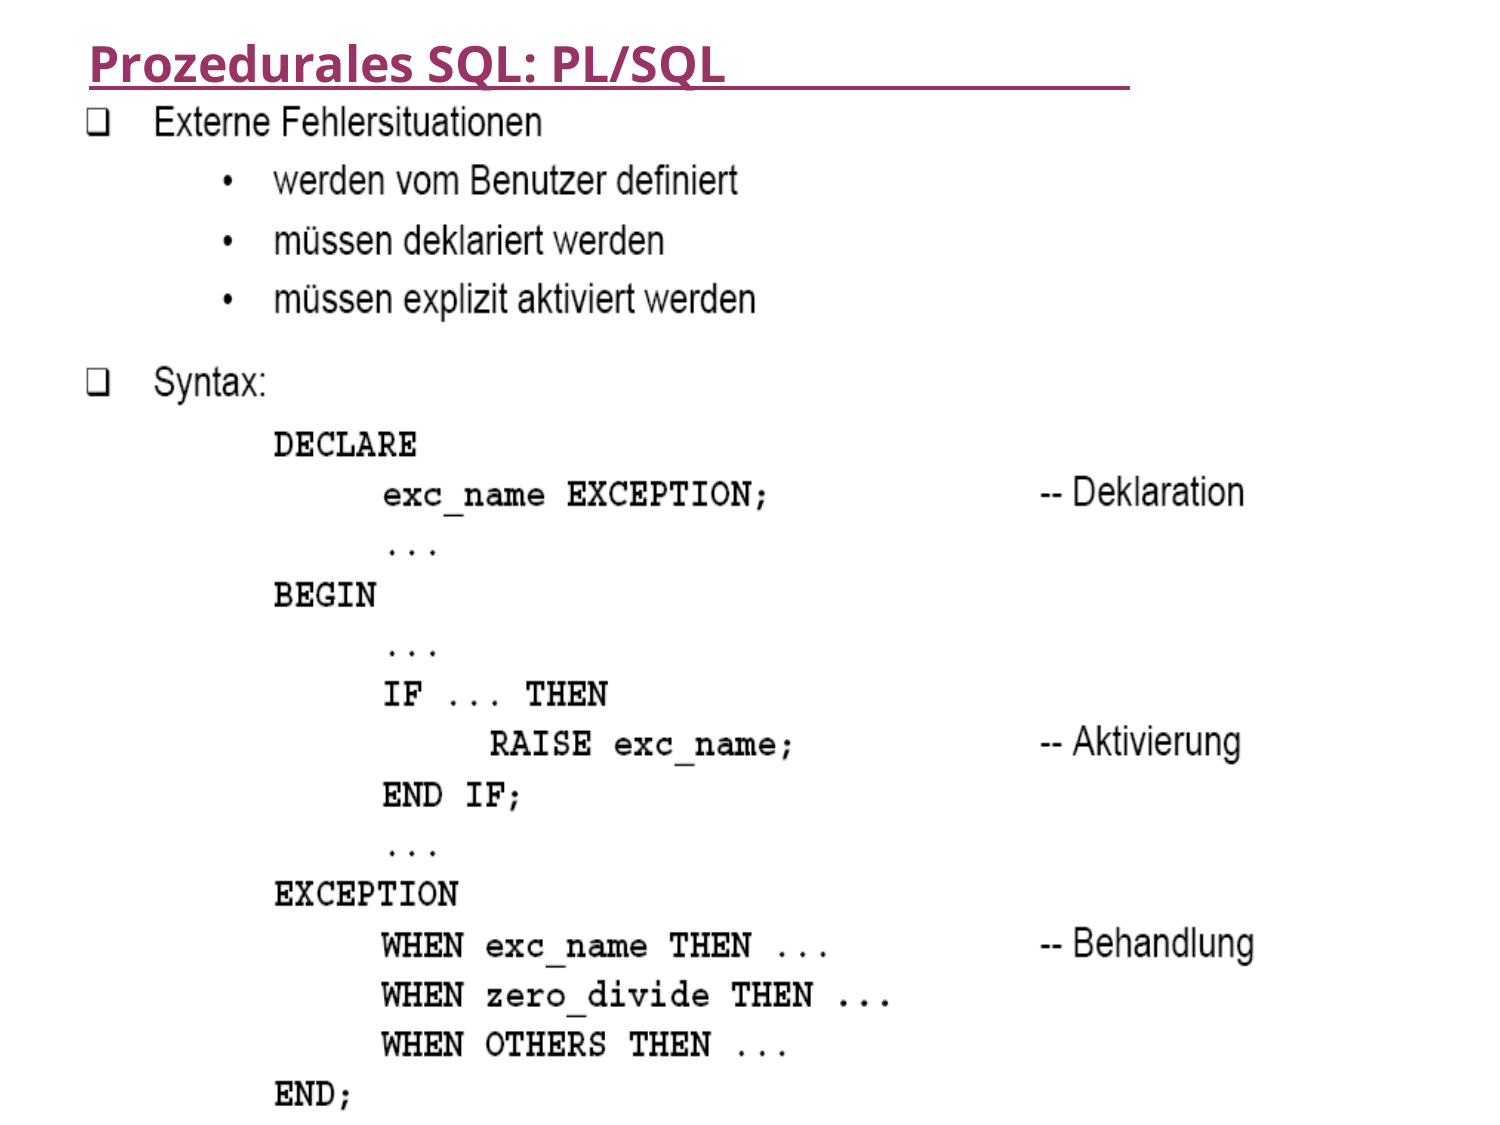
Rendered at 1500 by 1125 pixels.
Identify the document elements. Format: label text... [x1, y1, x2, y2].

title Prozedurales SQL: PL/SQL [88, 7, 1364, 119]
picture [78, 94, 1264, 1123]
